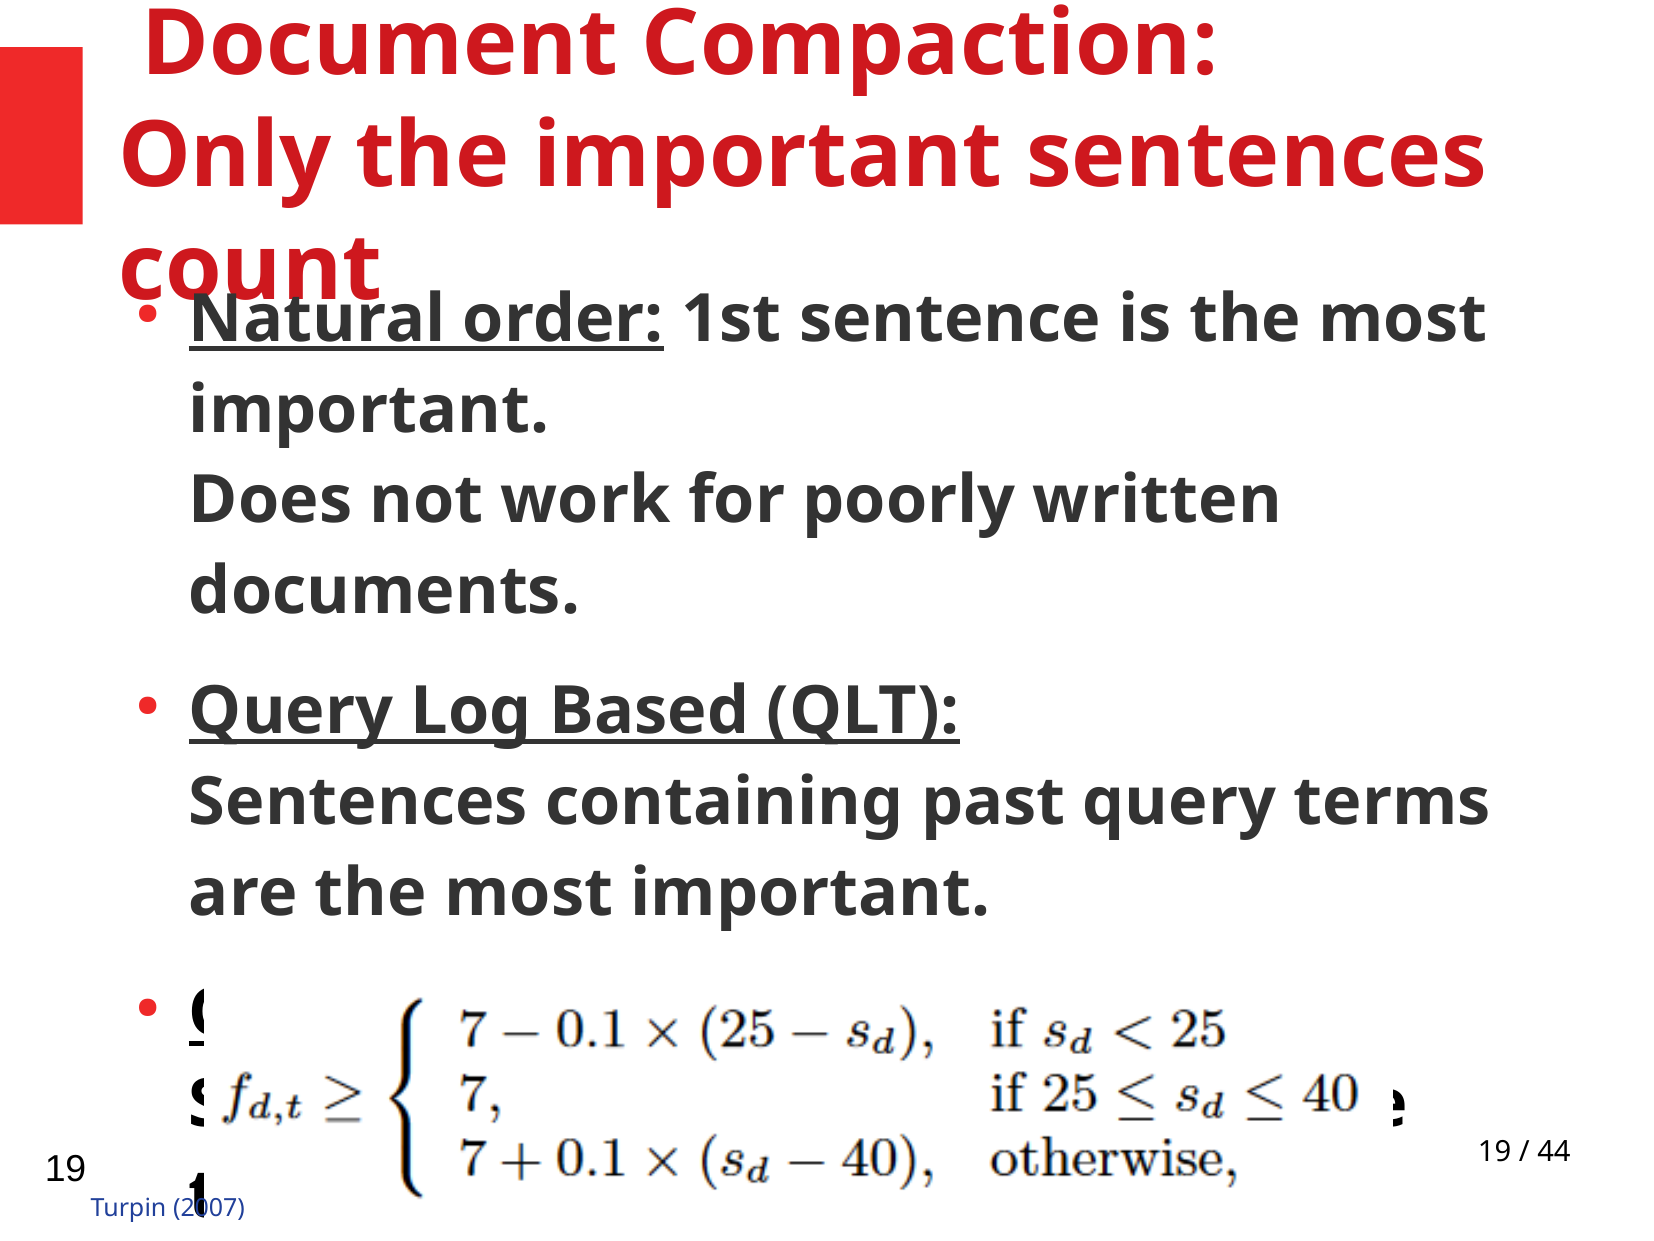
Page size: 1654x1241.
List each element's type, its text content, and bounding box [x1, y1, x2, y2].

title Document Compaction: Only the important sentences count [118, 49, 1571, 257]
list Natural order: 1st sentence is the most important. Does not work for poorly written documents. Query Log Based (QLT): Sentences containing past query terms are the most important. Query Log Based (QLU): Same as QLT, but only counts unique terms. Significant Terms (ST): Score based on term frequency (threshold) [118, 270, 1536, 1186]
text_box Turpin (2007) [75, 1182, 346, 1227]
text_box 19 [30, 1140, 106, 1197]
picture [204, 971, 1393, 1227]
